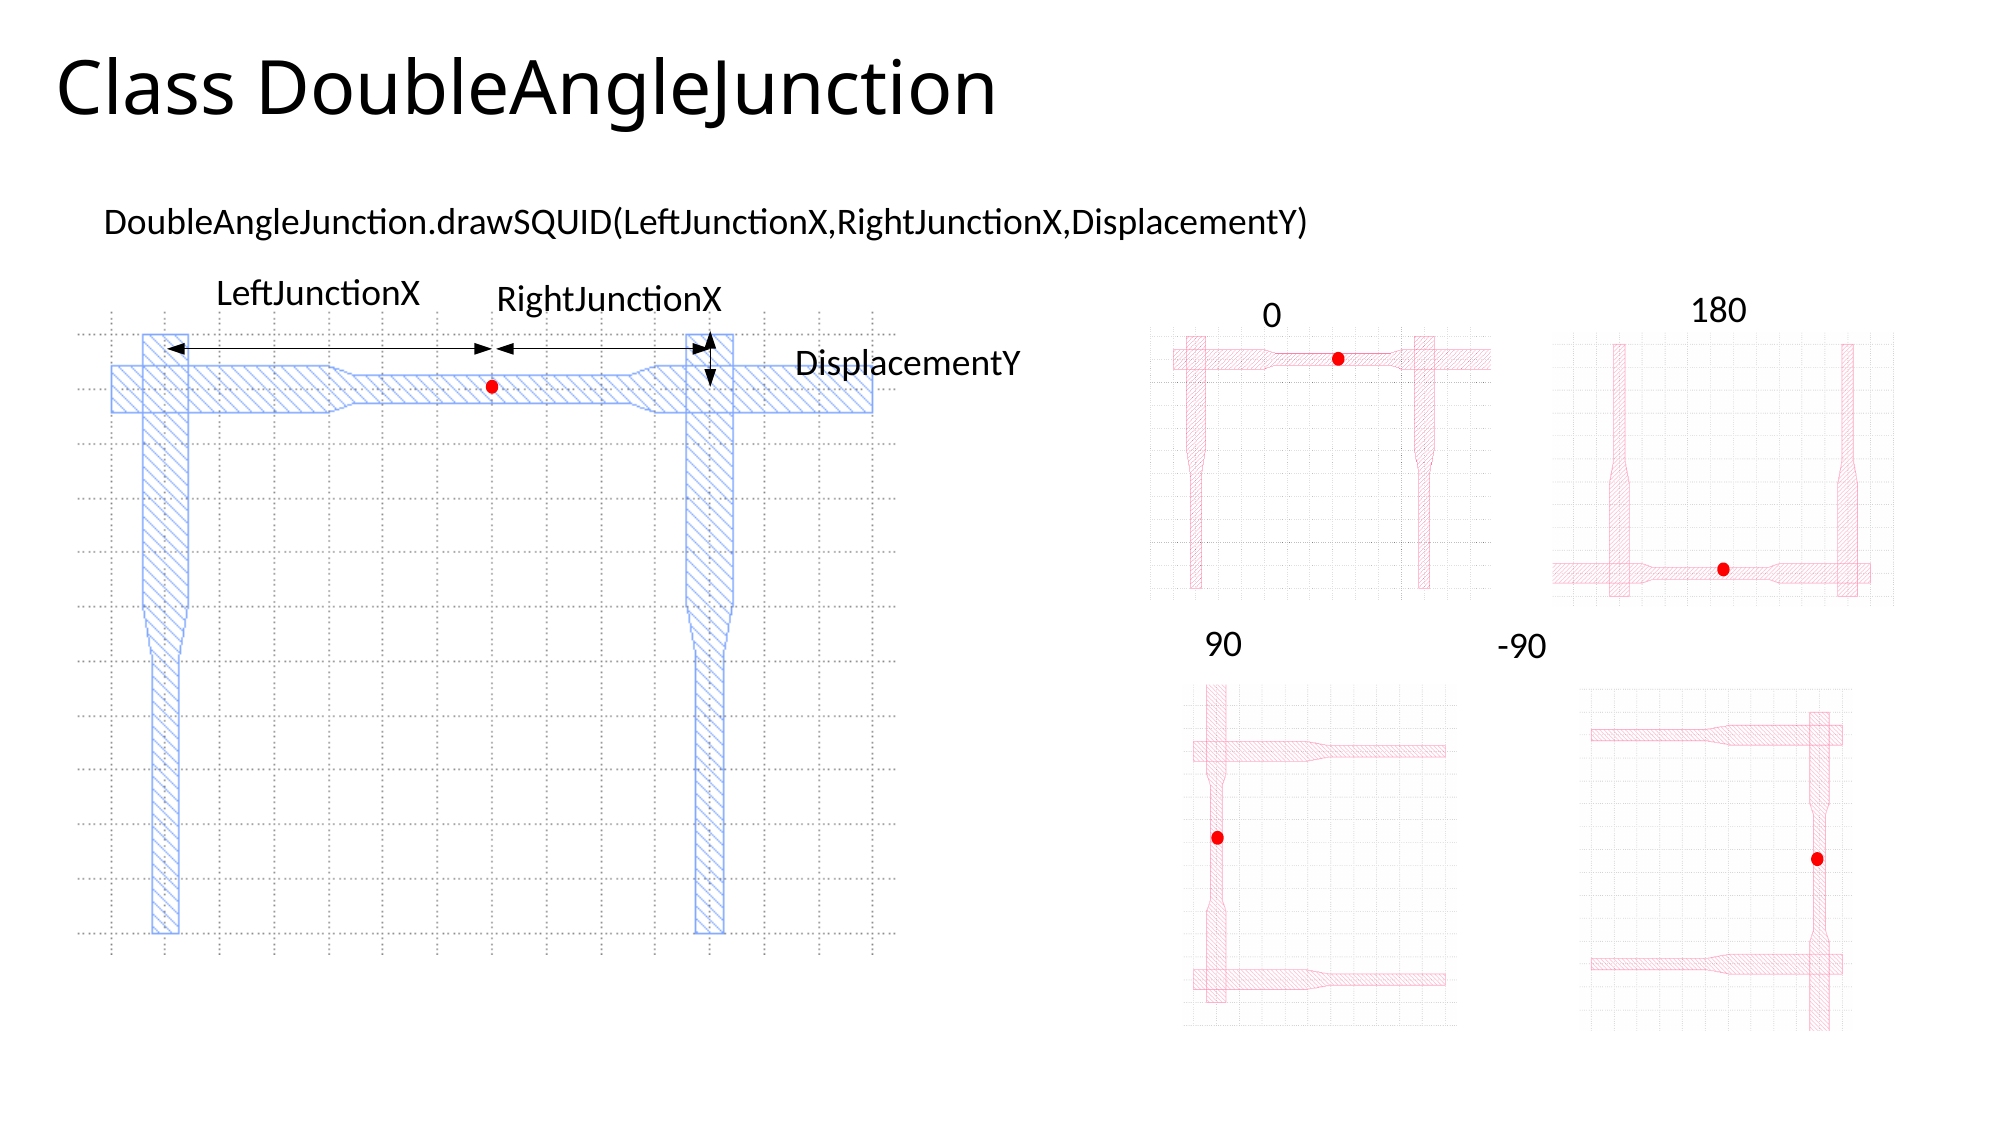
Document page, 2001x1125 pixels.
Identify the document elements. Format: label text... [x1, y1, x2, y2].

picture [75, 309, 897, 955]
text_box LeftJunctionX [201, 260, 458, 321]
text_box 180 [1675, 277, 1772, 332]
picture [1552, 332, 1895, 607]
text_box 90 [1189, 611, 1286, 673]
text_box [485, 379, 499, 394]
text_box [1211, 830, 1224, 845]
text_box [1332, 351, 1345, 366]
text_box DoubleAngleJunction.drawSQUID(LeftJunctionX,RightJunctionX,DisplacementY) [89, 190, 1507, 250]
text_box [1811, 852, 1824, 866]
text_box -90 [1482, 613, 1580, 674]
picture [1182, 684, 1457, 1027]
text_box [1717, 562, 1730, 577]
picture [1579, 687, 1853, 1031]
text_box RightJunctionX [481, 266, 739, 327]
text_box 0 [1247, 282, 1345, 344]
title Class DoubleAngleJunction [40, 0, 1766, 200]
text_box DisplacementY [780, 330, 1037, 392]
picture [1148, 325, 1491, 600]
